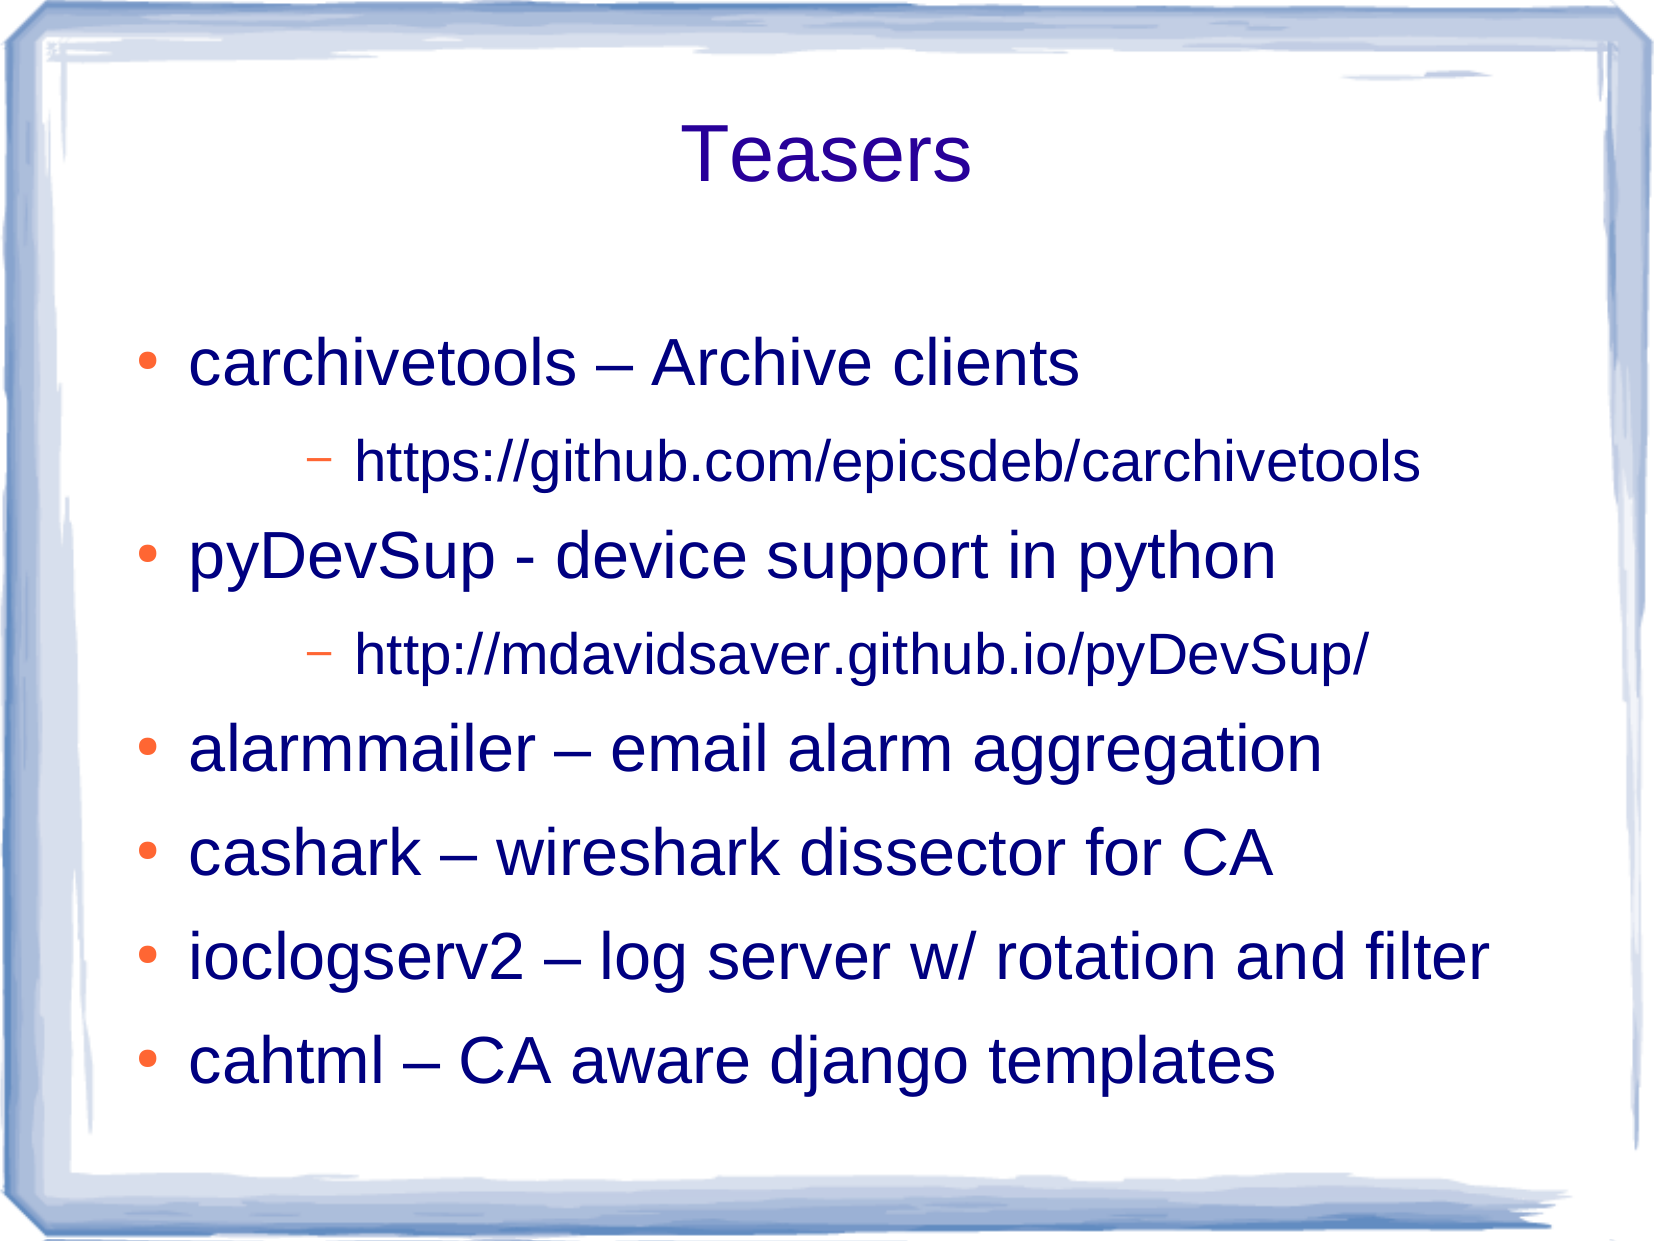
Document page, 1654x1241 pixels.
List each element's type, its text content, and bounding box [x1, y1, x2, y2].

list carchivetools – Archive clients https://github.com/epicsdeb/carchivetools pyDevSup - device support in python http://mdavidsaver.github.io/pyDevSup/ alarmmailer – email alarm aggregation cashark – wireshark dissector for CA ioclogserv2 – log server w/ rotation and filter cahtml – CA aware django templates [118, 324, 1571, 1171]
picture [0, 0, 1654, 1241]
title Teasers [82, 49, 1571, 257]
